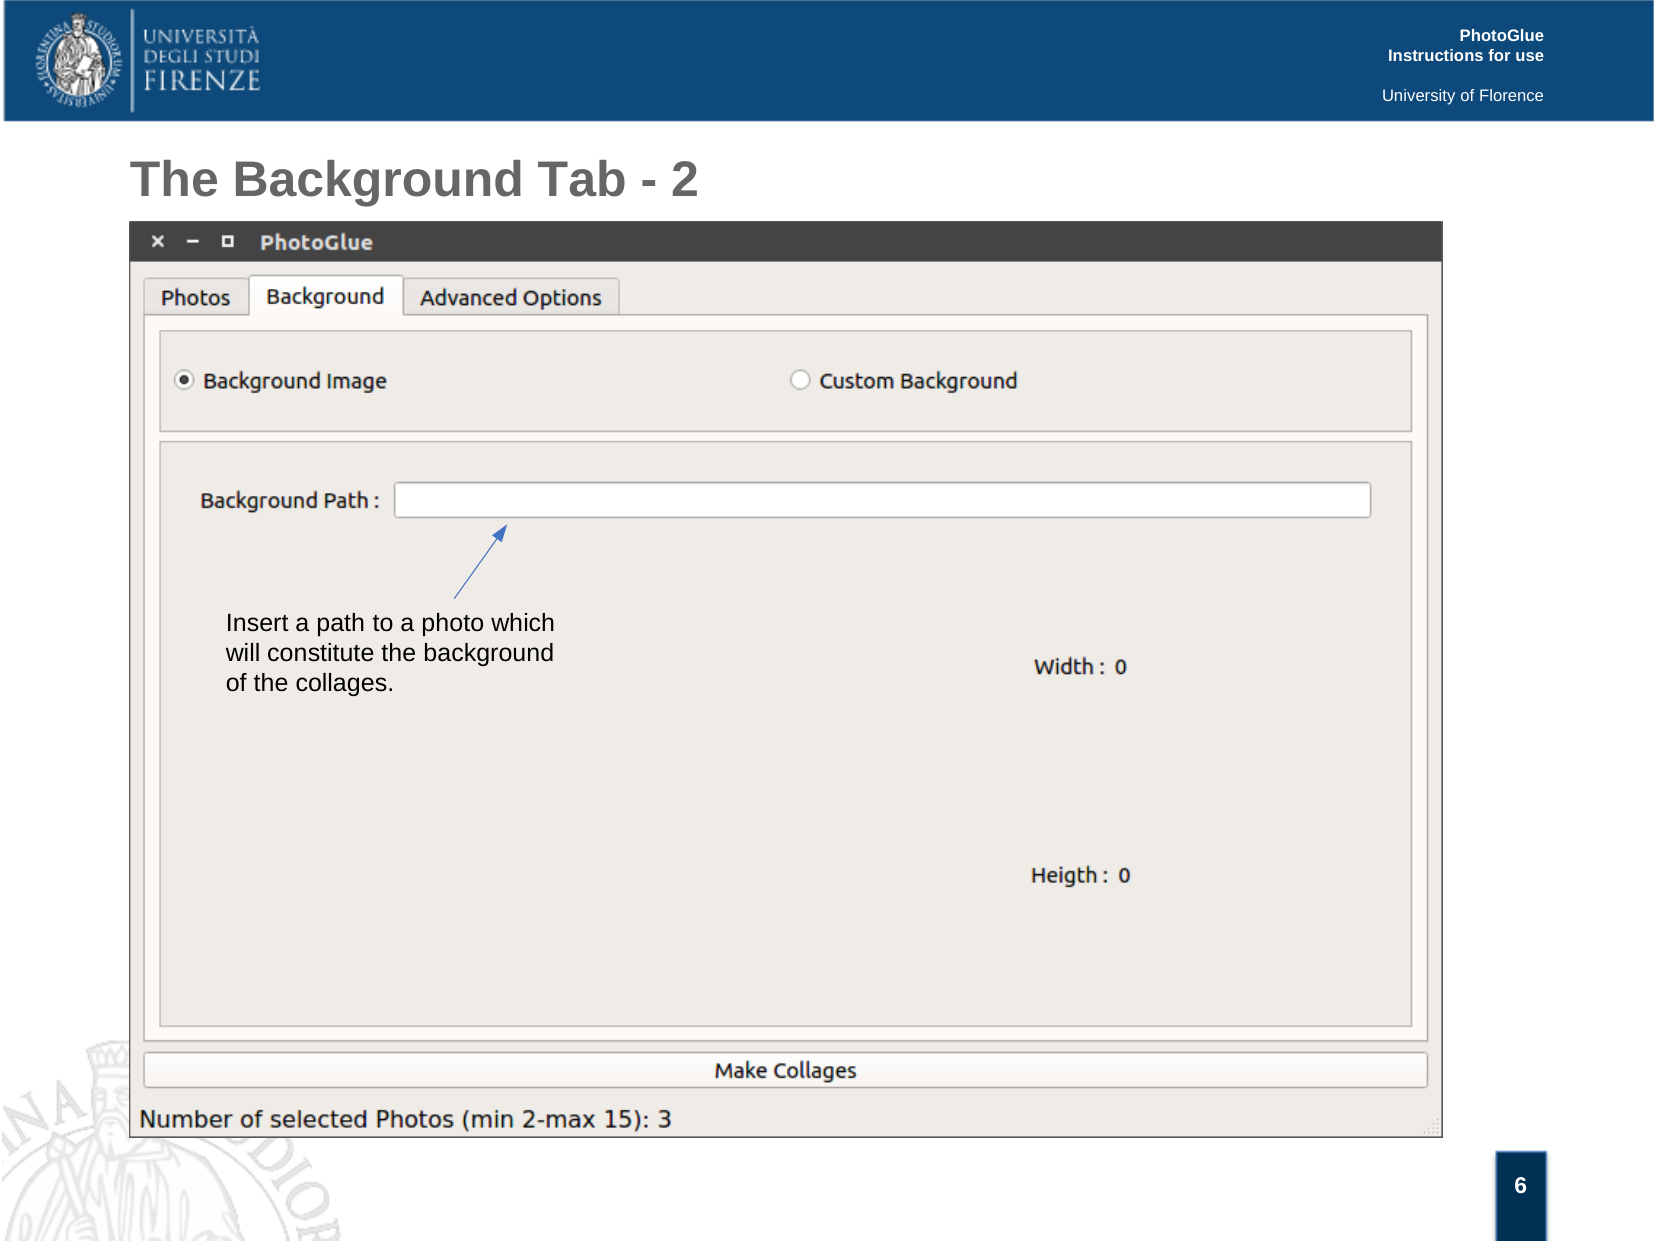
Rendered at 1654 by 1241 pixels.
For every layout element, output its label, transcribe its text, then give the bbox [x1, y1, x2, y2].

text_box The Background Tab - 2 [129, 101, 993, 221]
picture [2, 0, 1654, 1241]
text_box PhotoGlue Instructions for use University of Florence [685, 24, 1548, 102]
text_box 6 [1505, 1160, 1536, 1208]
text_box Insert a path to a photo which will constitute the background of the collages. [210, 598, 595, 705]
